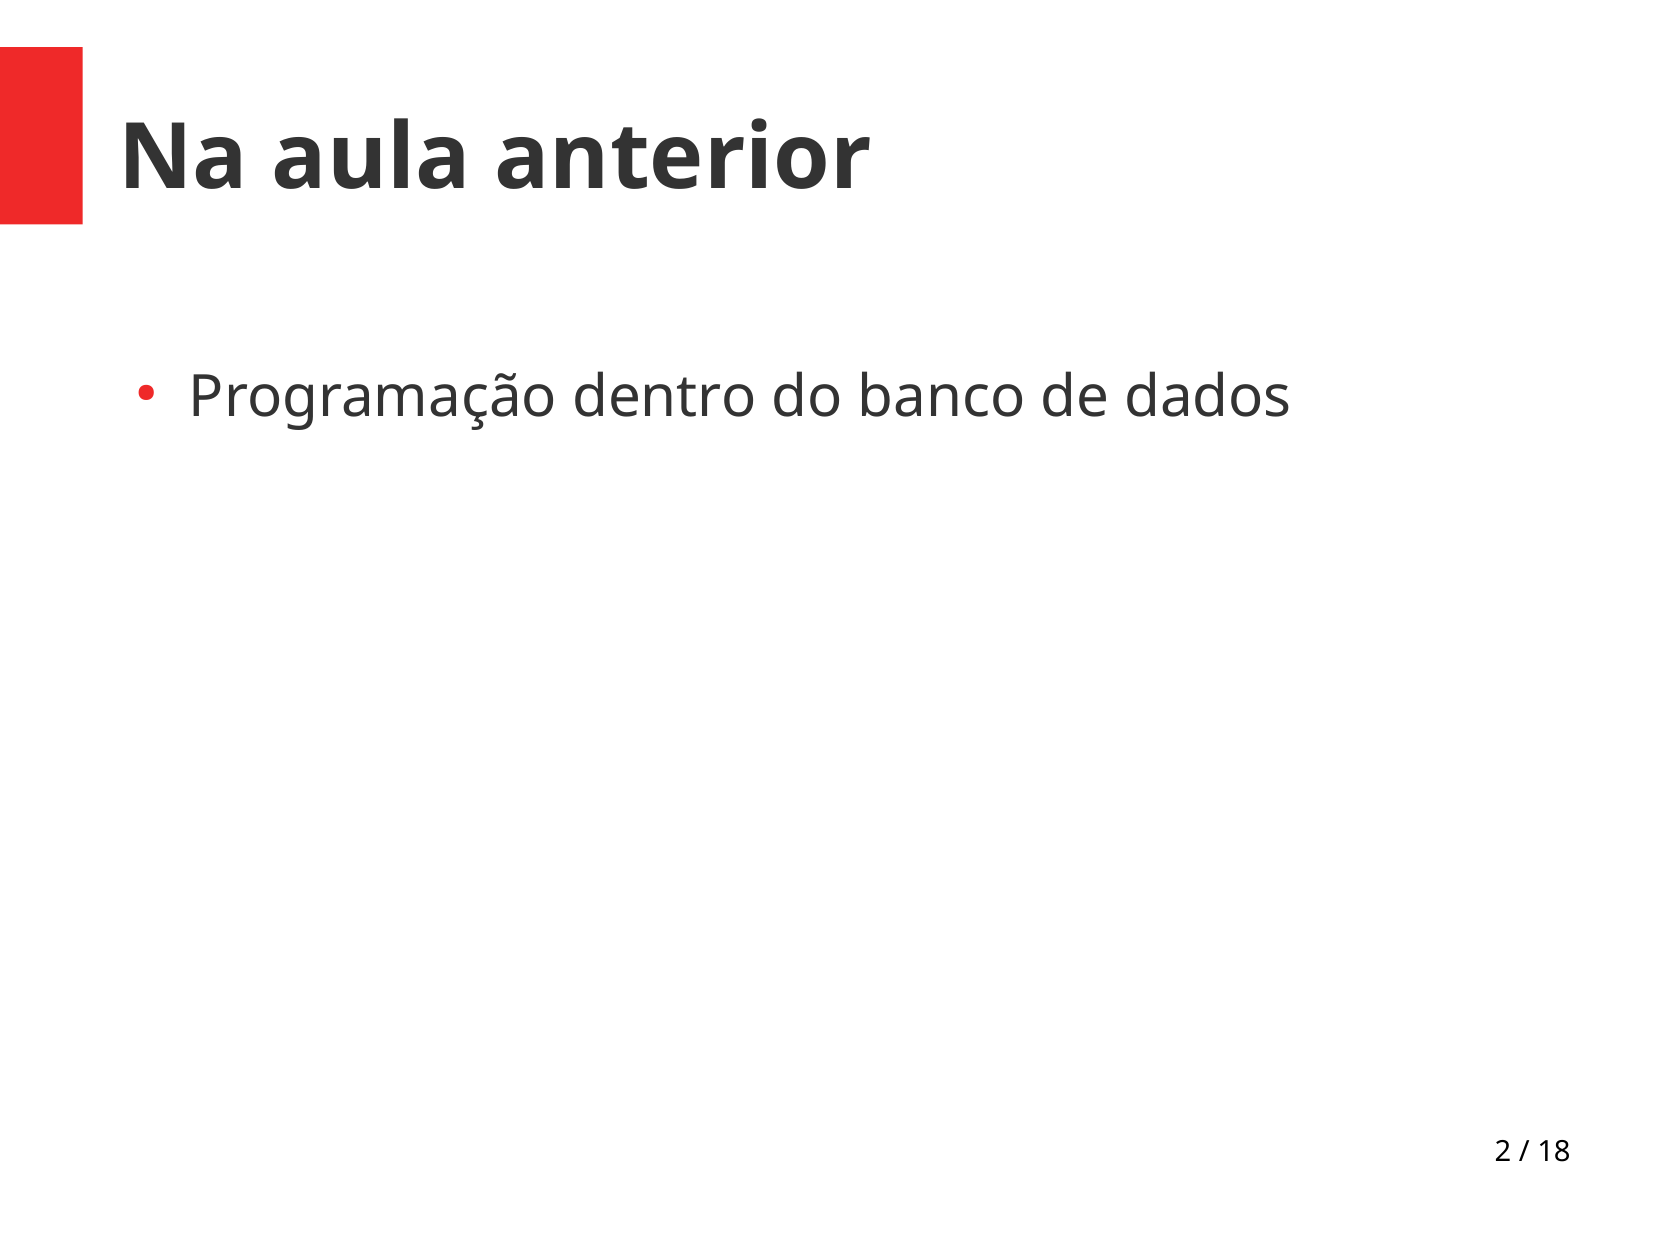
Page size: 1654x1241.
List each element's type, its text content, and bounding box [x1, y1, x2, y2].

title Na aula anterior [118, 49, 1571, 257]
list Programação dentro do banco de dados [118, 354, 1536, 1074]
